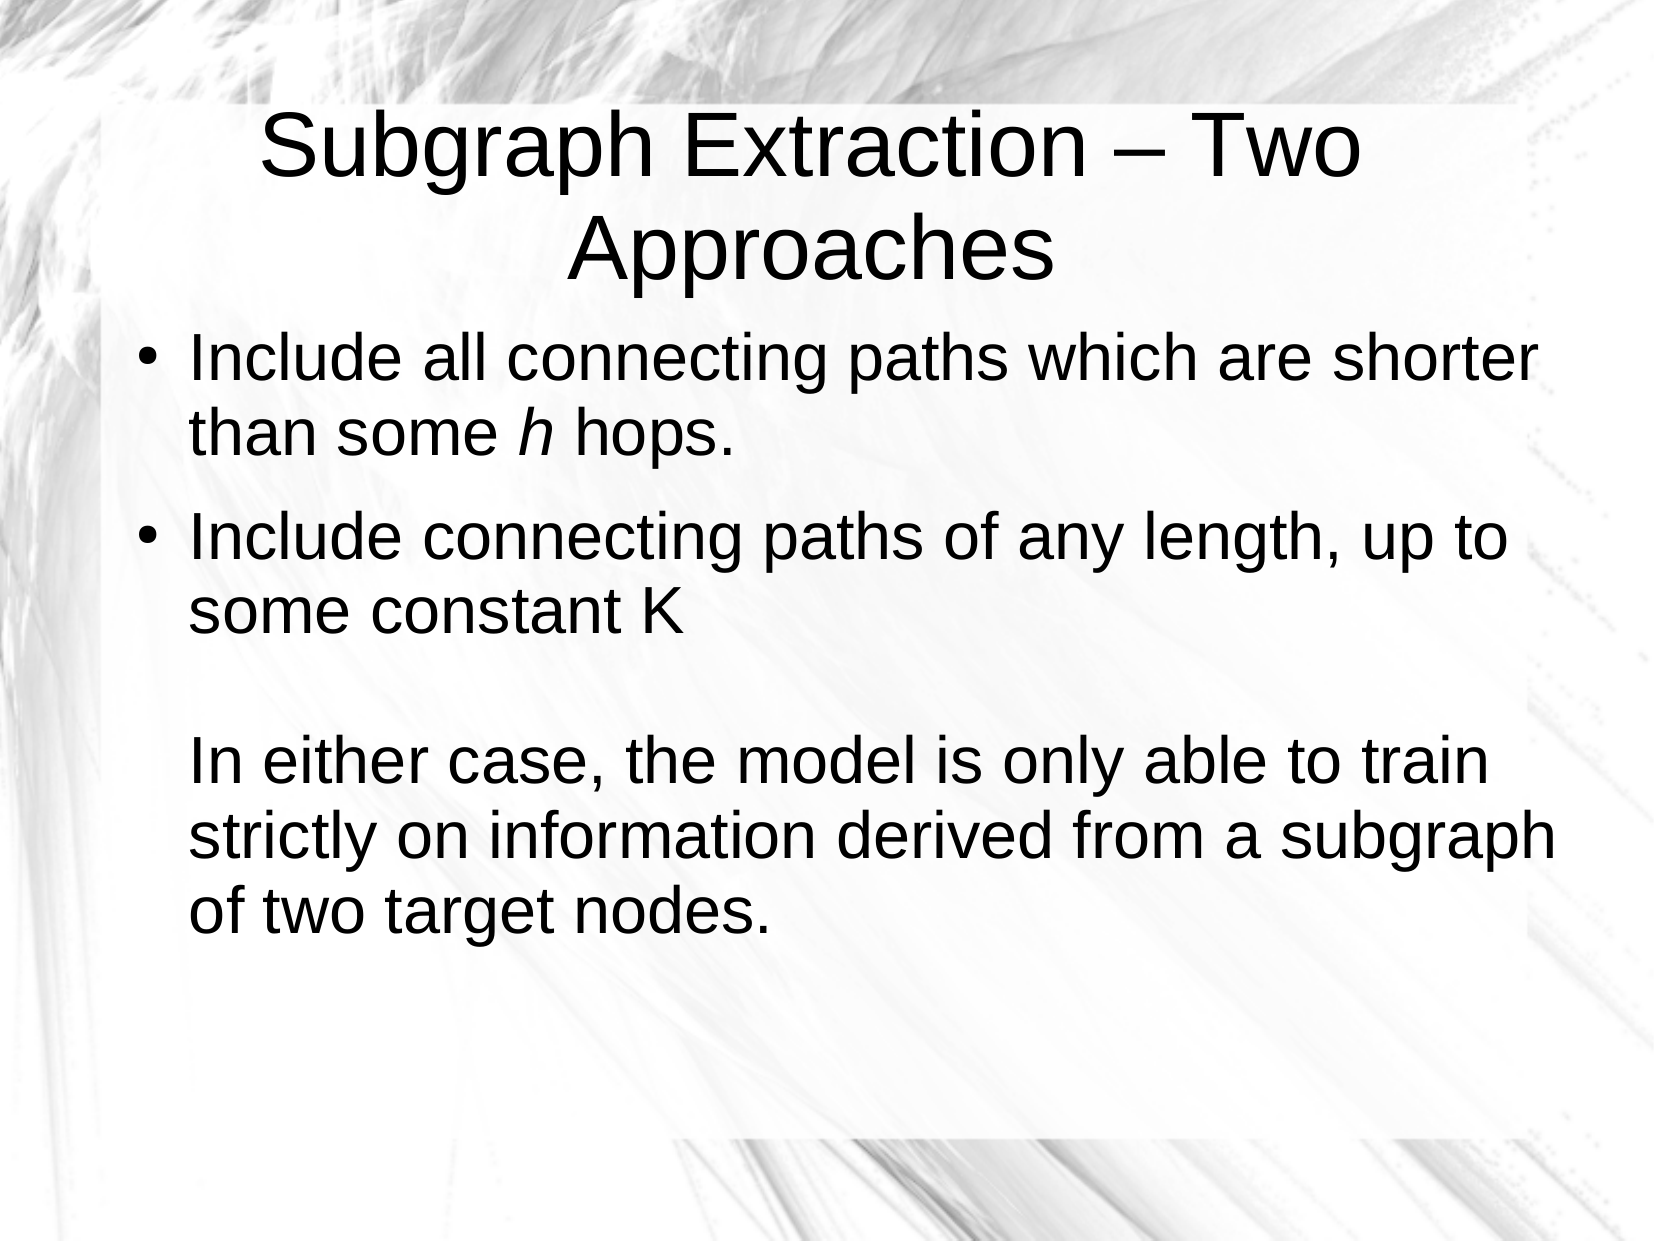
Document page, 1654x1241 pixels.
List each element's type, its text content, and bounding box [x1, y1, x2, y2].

title Subgraph Extraction – Two Approaches [118, 93, 1506, 299]
list Include all connecting paths which are shorter than some h hops. Include connecting paths of any length, up to some constant K In either case, the model is only able to train strictly on information derived from a subgraph of two target nodes. [118, 319, 1571, 948]
picture [0, 0, 1654, 1241]
